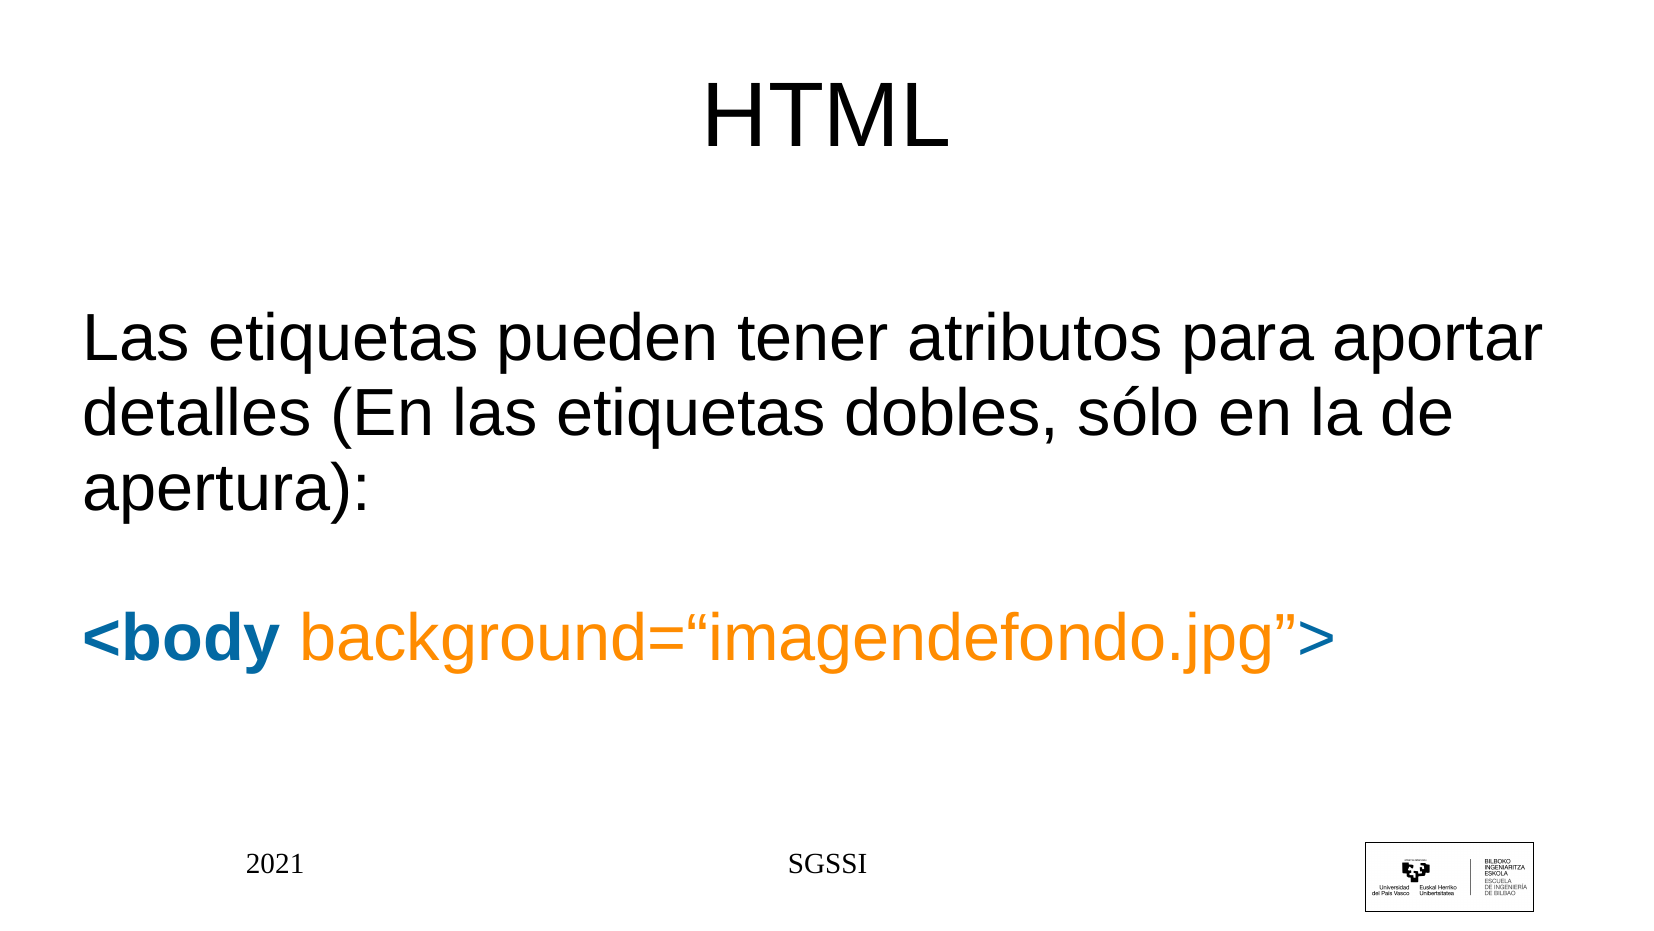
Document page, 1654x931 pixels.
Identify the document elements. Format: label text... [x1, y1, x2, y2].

subtitle Las etiquetas pueden tener atributos para aportar detalles (En las etiquetas dobles, sólo en la de apertura): <body background=“imagendefondo.jpg”> [82, 217, 1571, 758]
title HTML [82, 37, 1571, 193]
picture [1366, 843, 1533, 911]
